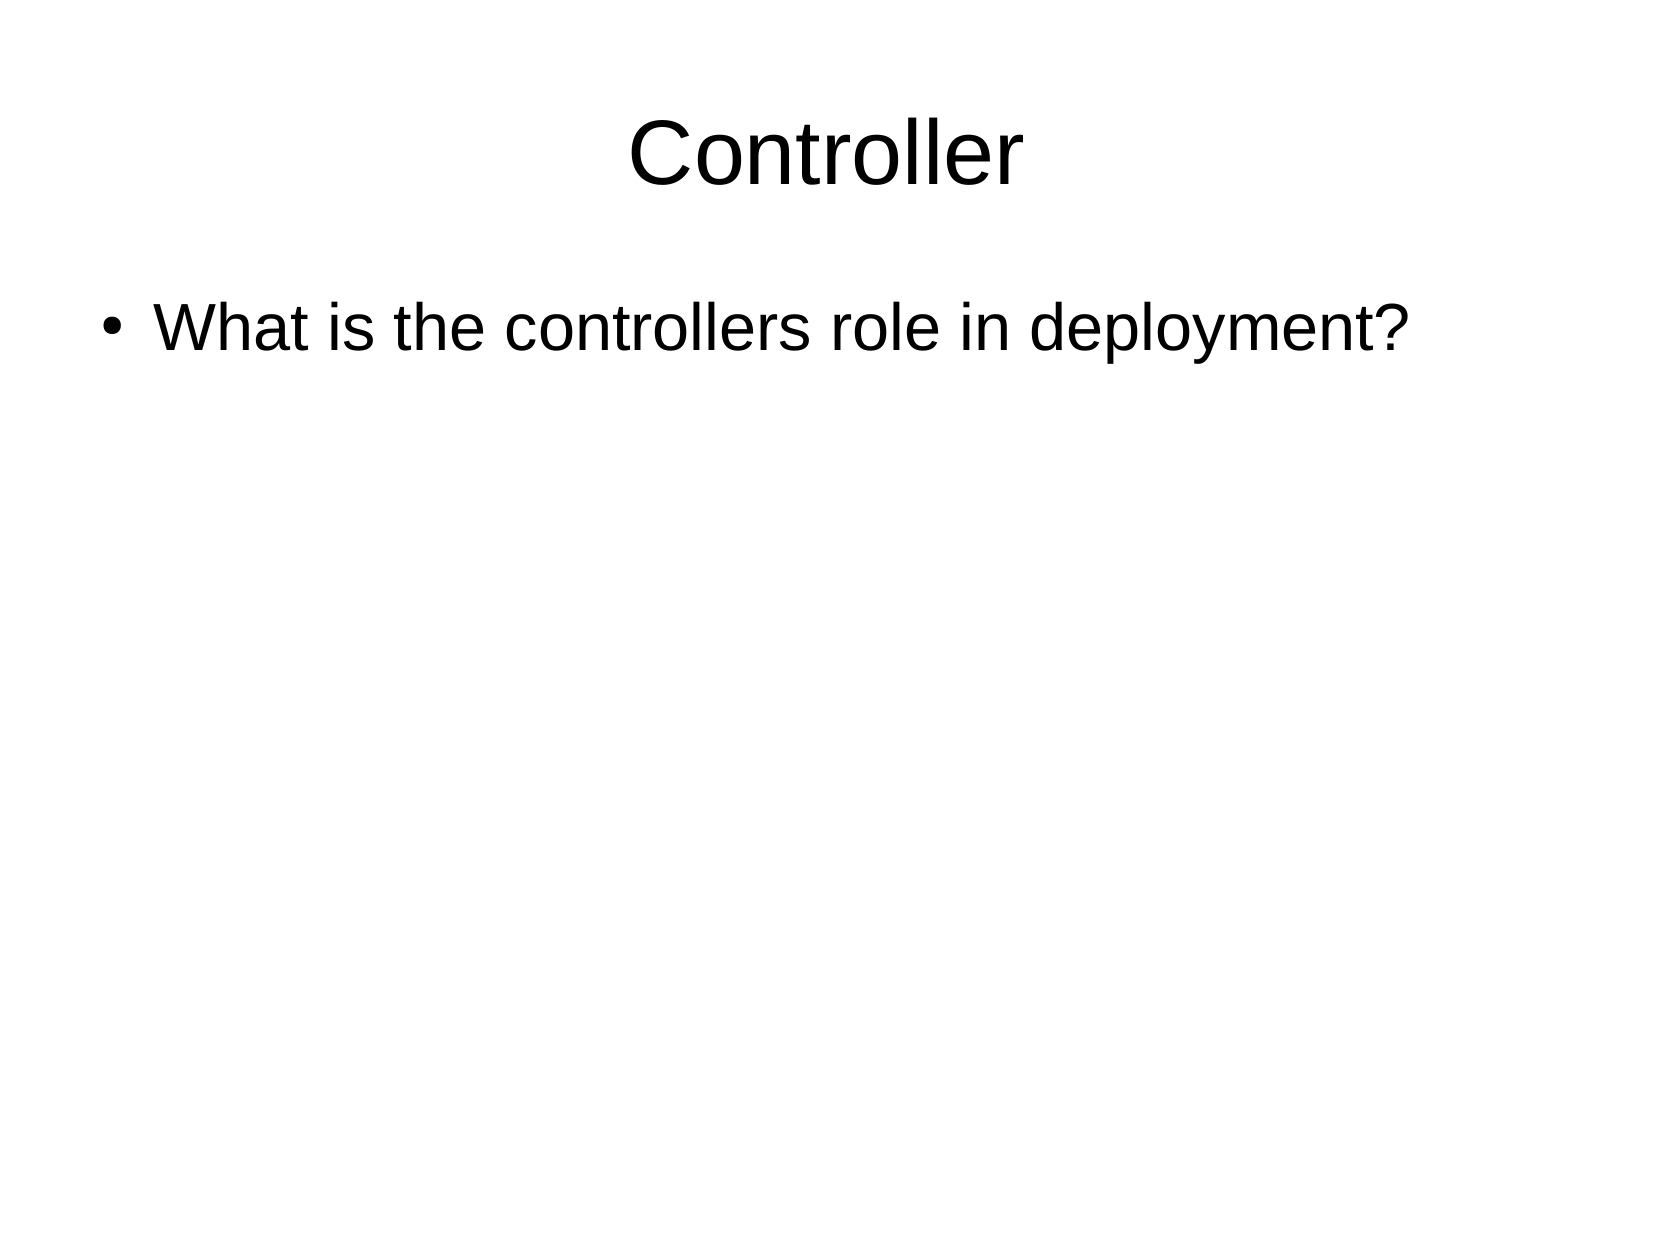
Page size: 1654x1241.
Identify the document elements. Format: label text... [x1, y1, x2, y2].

title Controller [82, 49, 1571, 257]
list What is the controllers role in deployment? [82, 290, 1571, 1109]
